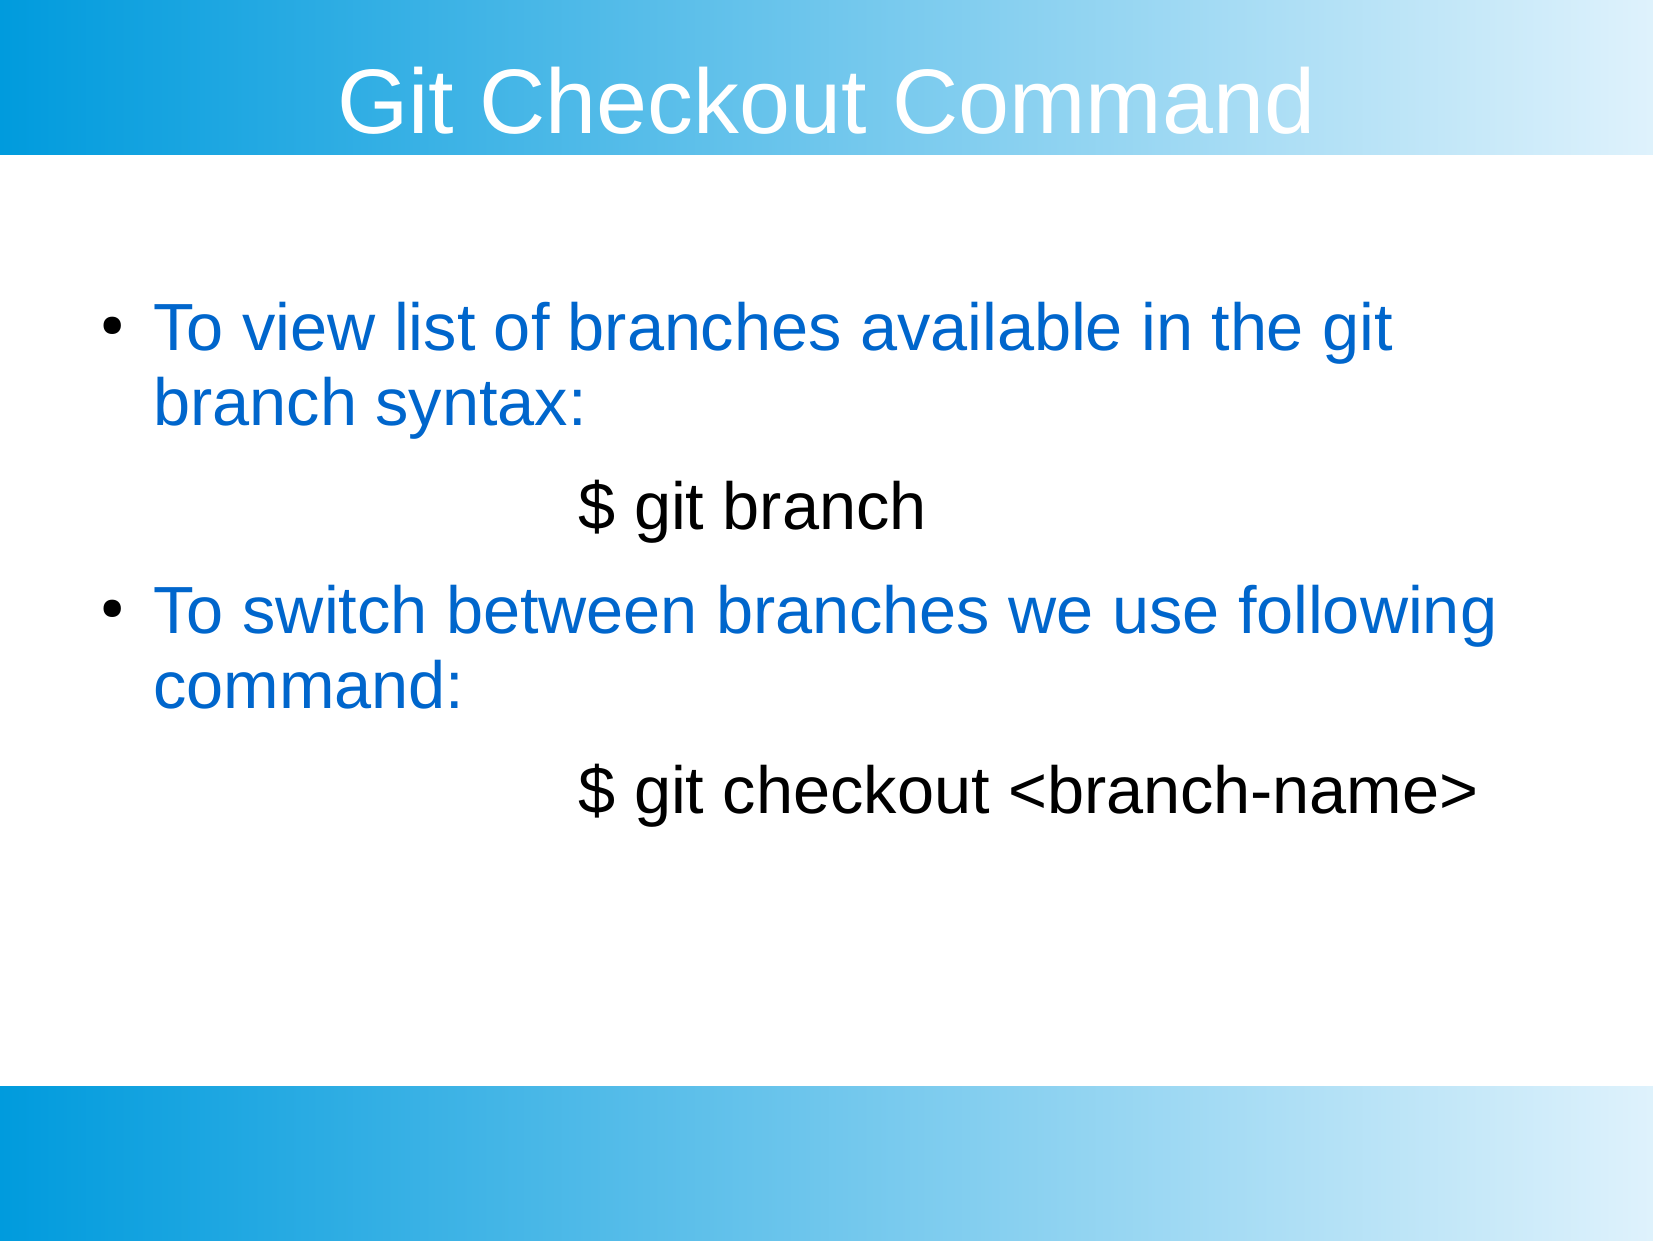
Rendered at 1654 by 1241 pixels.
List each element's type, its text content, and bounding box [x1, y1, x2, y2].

list To view list of branches available in the git branch syntax: $ git branch To switch between branches we use following command: $ git checkout <branch-name> [82, 290, 1571, 1010]
title Git Checkout Command [82, 49, 1571, 155]
